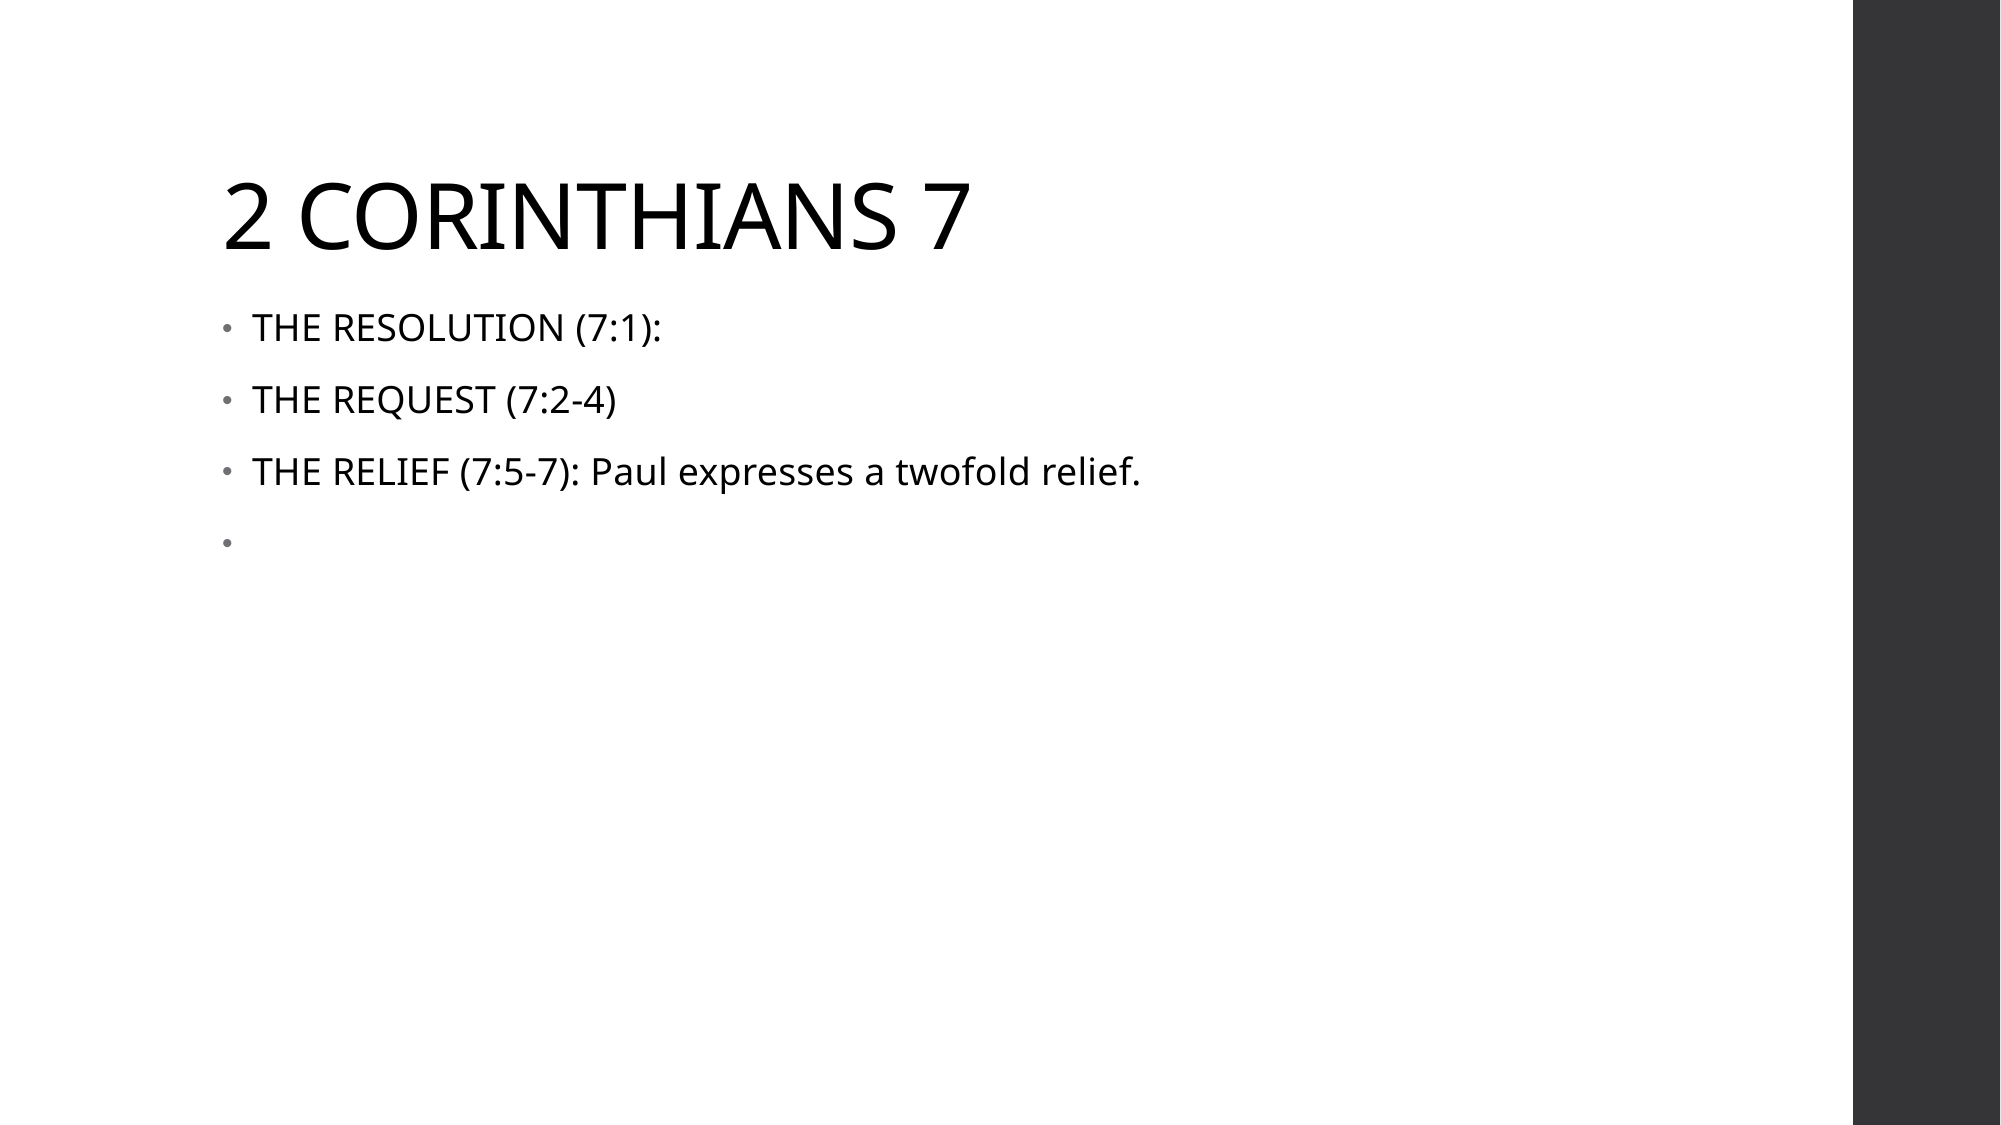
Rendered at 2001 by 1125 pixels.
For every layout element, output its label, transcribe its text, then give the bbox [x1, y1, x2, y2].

list THE RESOLUTION (7:1): THE REQUEST (7:2-4) THE RELIEF (7:5-7): Paul expresses a twofold relief. [206, 299, 1617, 1014]
title 2 CORINTHIANS 7 [206, 60, 1797, 278]
